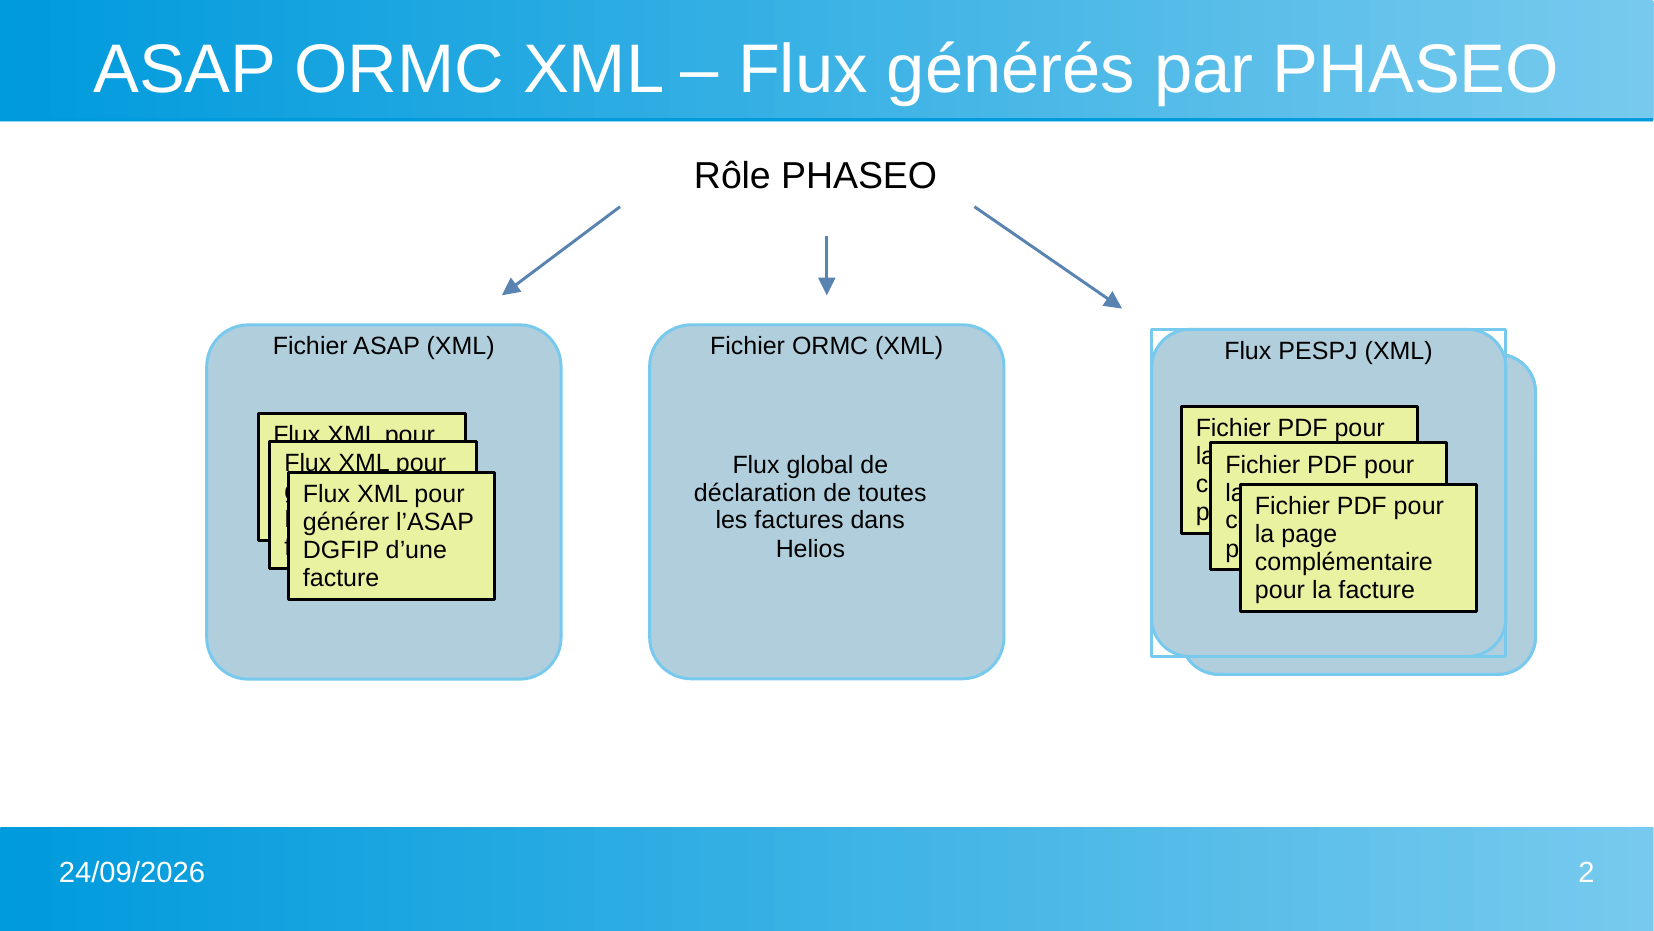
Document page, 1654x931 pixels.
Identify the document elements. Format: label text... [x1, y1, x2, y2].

text_box Flux PESPJ (XML) [1181, 354, 1536, 675]
text_box Fichier PDF pour la page complémentaire pour la facture [1181, 406, 1418, 534]
title ASAP ORMC XML – Flux générés par PHASEO [59, 29, 1595, 108]
text_box Flux XML pour générer l’ASAP DGFIP d’une facture [258, 413, 466, 541]
text_box Flux XML pour générer l’ASAP DGFIP d’une facture [269, 441, 477, 569]
text_box Fichier PDF pour la page complémentaire pour la facture [1240, 484, 1477, 612]
text_box Flux global de déclaration de toutes les factures dans Helios [679, 442, 975, 545]
text_box Fichier ASAP (XML) [206, 324, 562, 680]
text_box Fichier PDF pour la page complémentaire pour la facture [1210, 442, 1447, 570]
text_box Rôle PHASEO [679, 147, 1004, 207]
text_box Fichier ORMC (XML) [649, 324, 1004, 680]
text_box Flux XML pour générer l’ASAP DGFIP d’une facture [288, 472, 495, 600]
text_box Flux PESPJ (XML) [1151, 329, 1506, 657]
